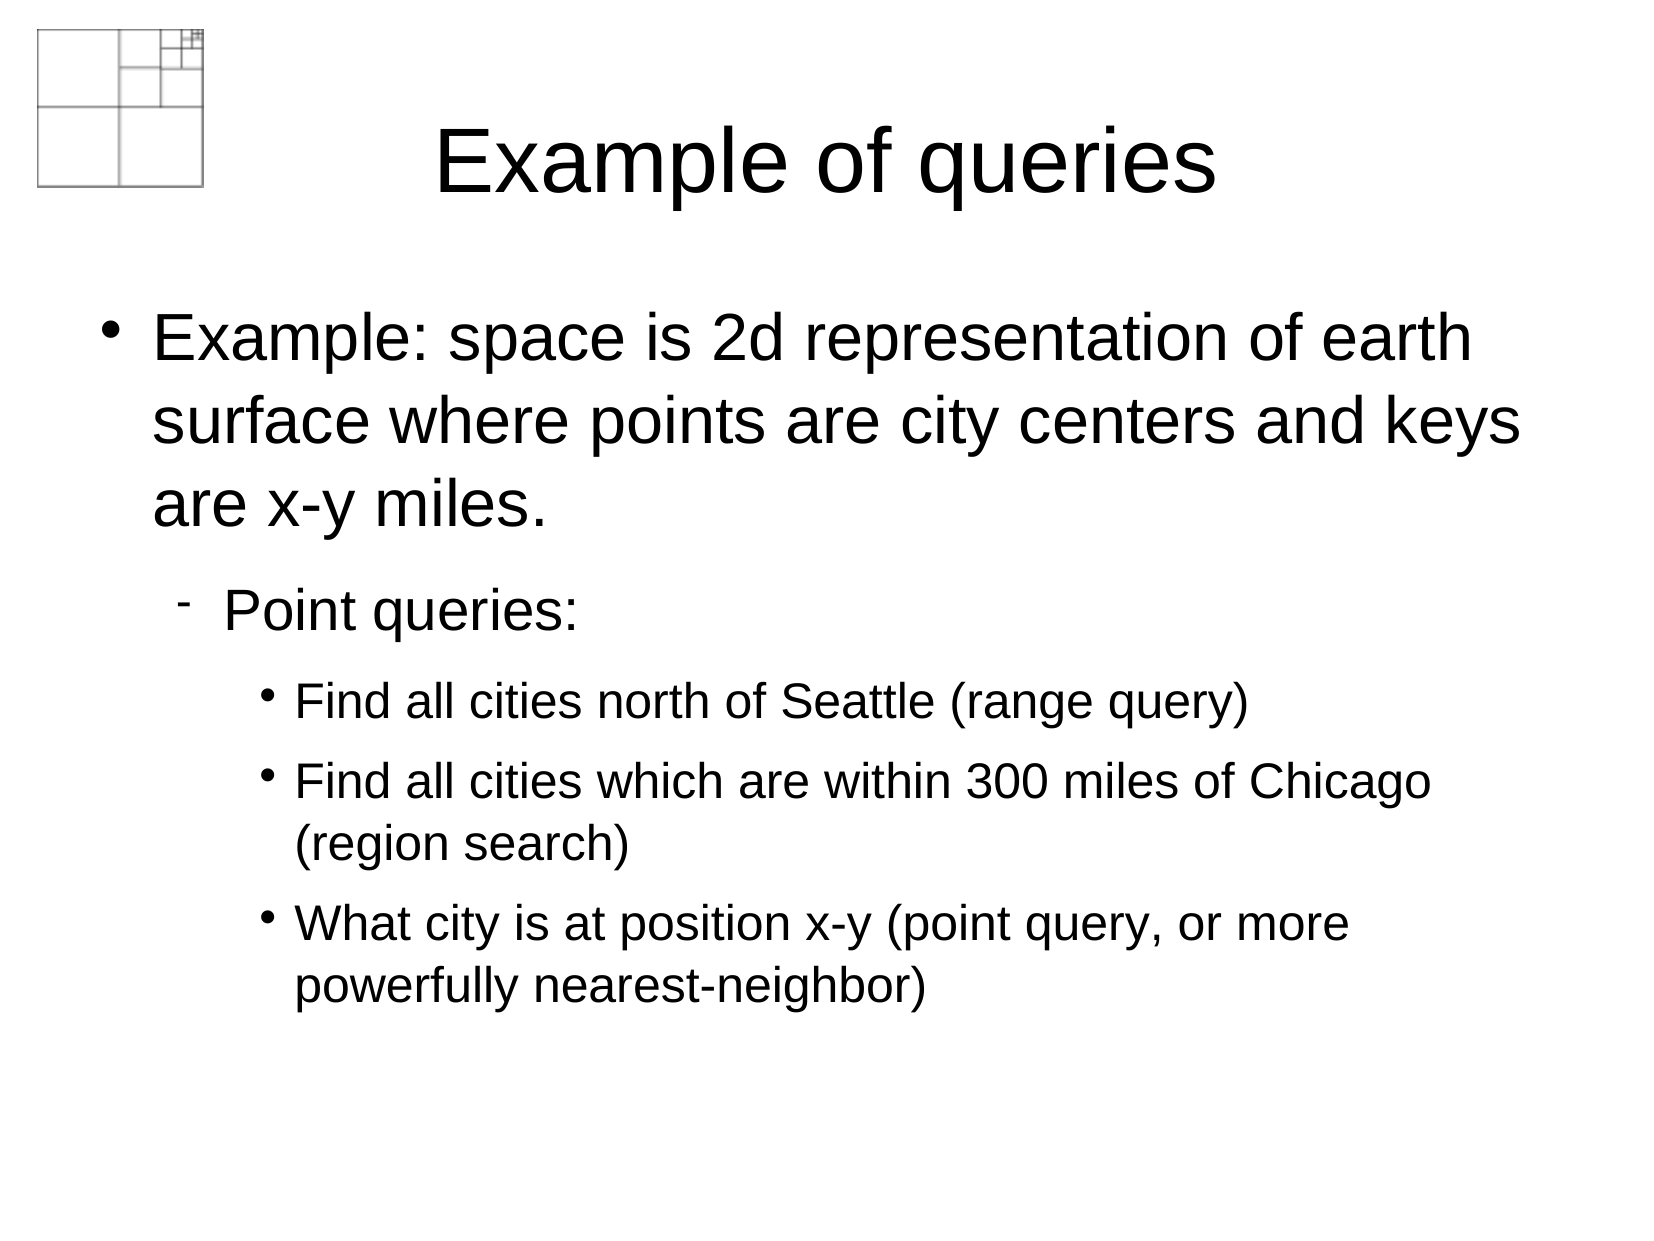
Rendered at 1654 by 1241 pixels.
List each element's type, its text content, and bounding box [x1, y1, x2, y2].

list Example: space is 2d representation of earth surface where points are city centers and keys are x-y miles. Point queries: Find all cities north of Seattle (range query)‏ Find all cities which are within 300 miles of Chicago (region search)‏ What city is at position x-y (point query, or more powerfully nearest-neighbor)‏ [82, 290, 1571, 1094]
title Example of queries [82, 56, 1571, 250]
picture [37, 29, 204, 188]
